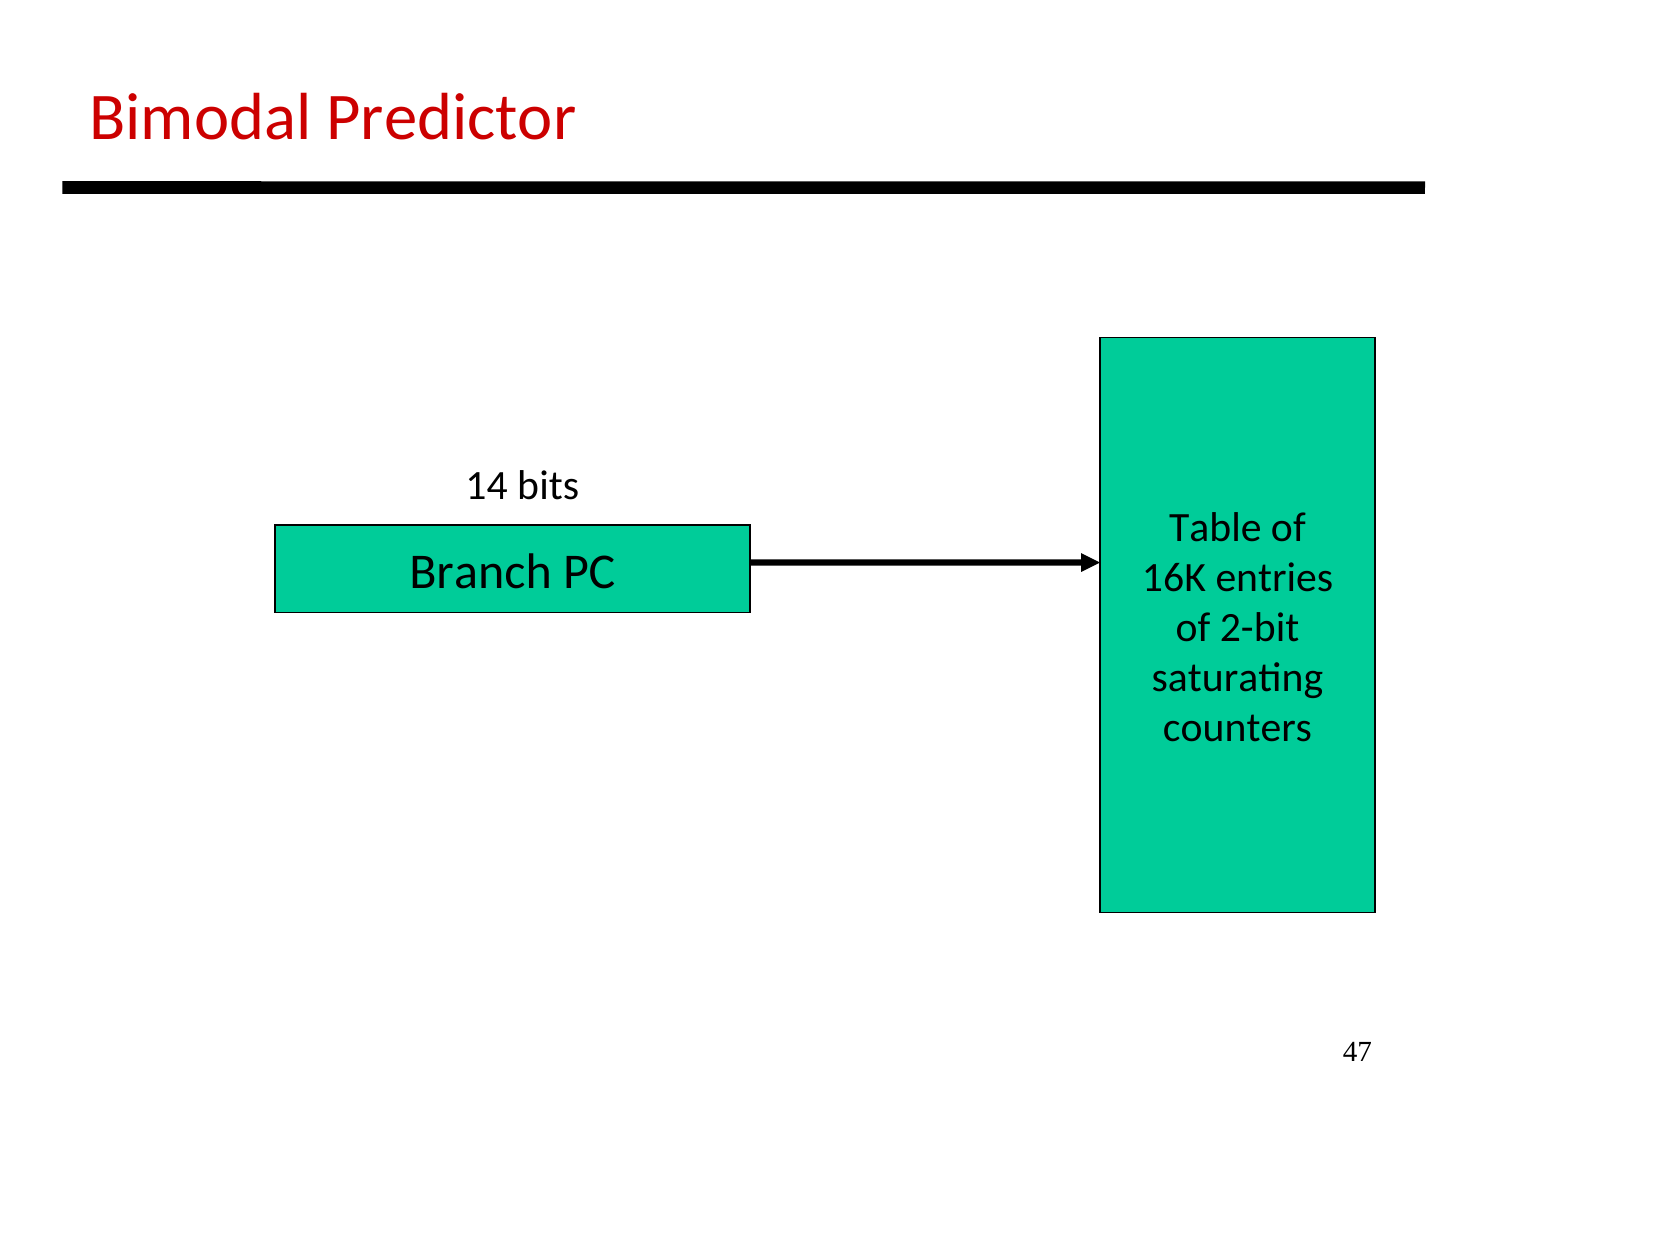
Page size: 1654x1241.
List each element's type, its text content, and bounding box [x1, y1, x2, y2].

slide_number <number> [1074, 1025, 1388, 1100]
text_box Branch PC [275, 524, 750, 613]
text_box Bimodal Predictor [74, 65, 592, 160]
text_box Table of 16K entries of 2-bit saturating counters [1100, 337, 1375, 913]
text_box 14 bits [450, 450, 595, 515]
